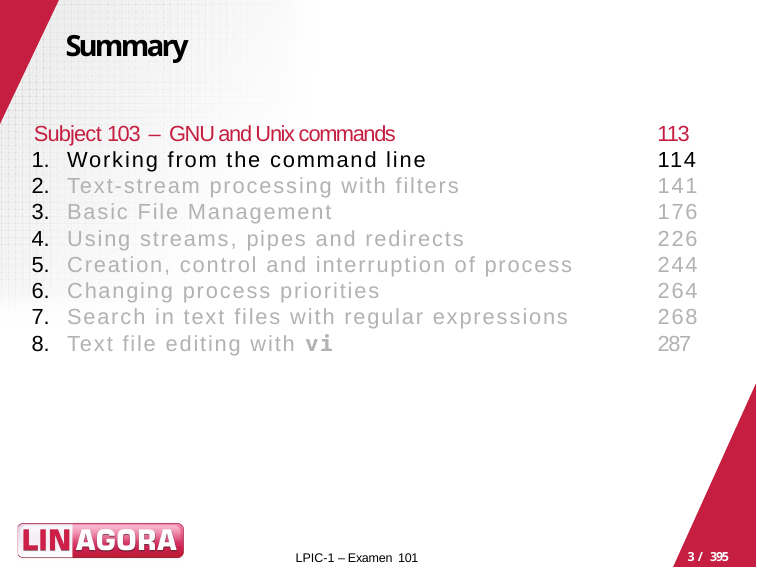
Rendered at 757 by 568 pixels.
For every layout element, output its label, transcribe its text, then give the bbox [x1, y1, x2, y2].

text_box <number> / 395 [683, 549, 747, 568]
text_box LPIC-1 – Examen 101 [293, 549, 420, 568]
text_box Subject 103 – GNU and Unix commands 113 Working from the command line 114 Text-stream processing with filters 141 Basic File Management 176 Using streams, pipes and redirects 226 Creation, control and interruption of process 244 Changing process priorities 264 Search in text files with regular expressions 268 Text file editing with vi 287 [31, 119, 725, 568]
text_box [17, 520, 184, 562]
text_box Summary [63, 26, 697, 119]
picture [0, 0, 352, 352]
